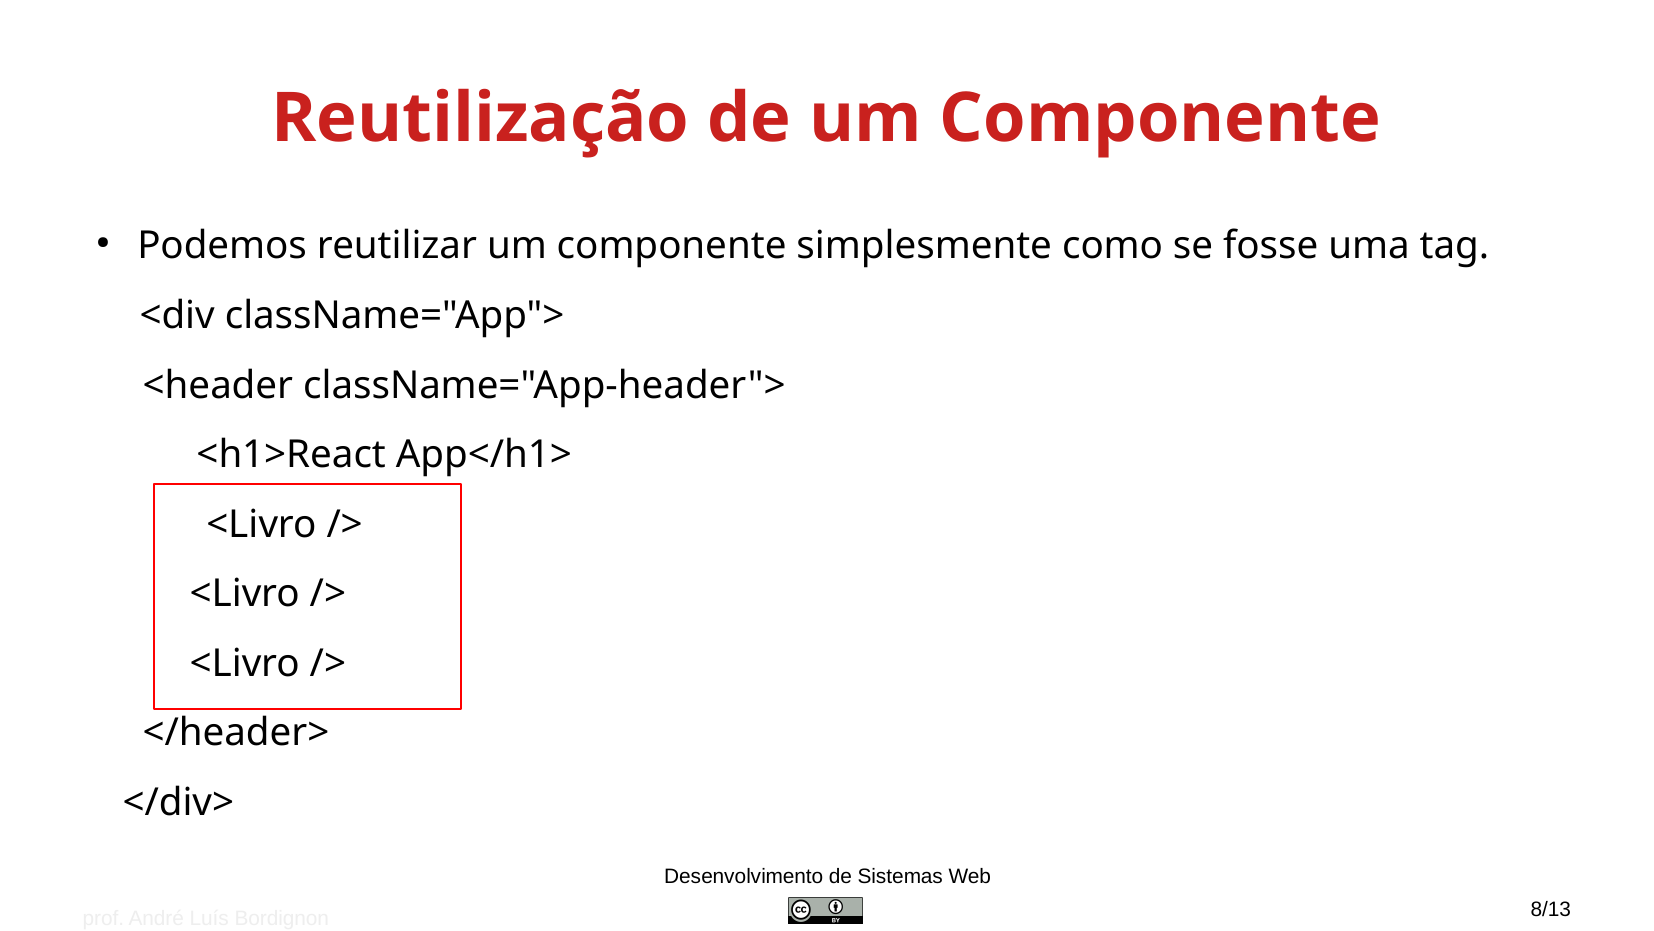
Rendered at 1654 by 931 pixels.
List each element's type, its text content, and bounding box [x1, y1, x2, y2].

list Podemos reutilizar um componente simplesmente como se fosse uma tag. <div className="App"> <header className="App-header"> <h1>React App</h1> <Livro /> <Livro /> <Livro /> </header> </div> [82, 217, 1571, 827]
picture [788, 897, 863, 924]
title Reutilização de um Componente [82, 37, 1571, 193]
